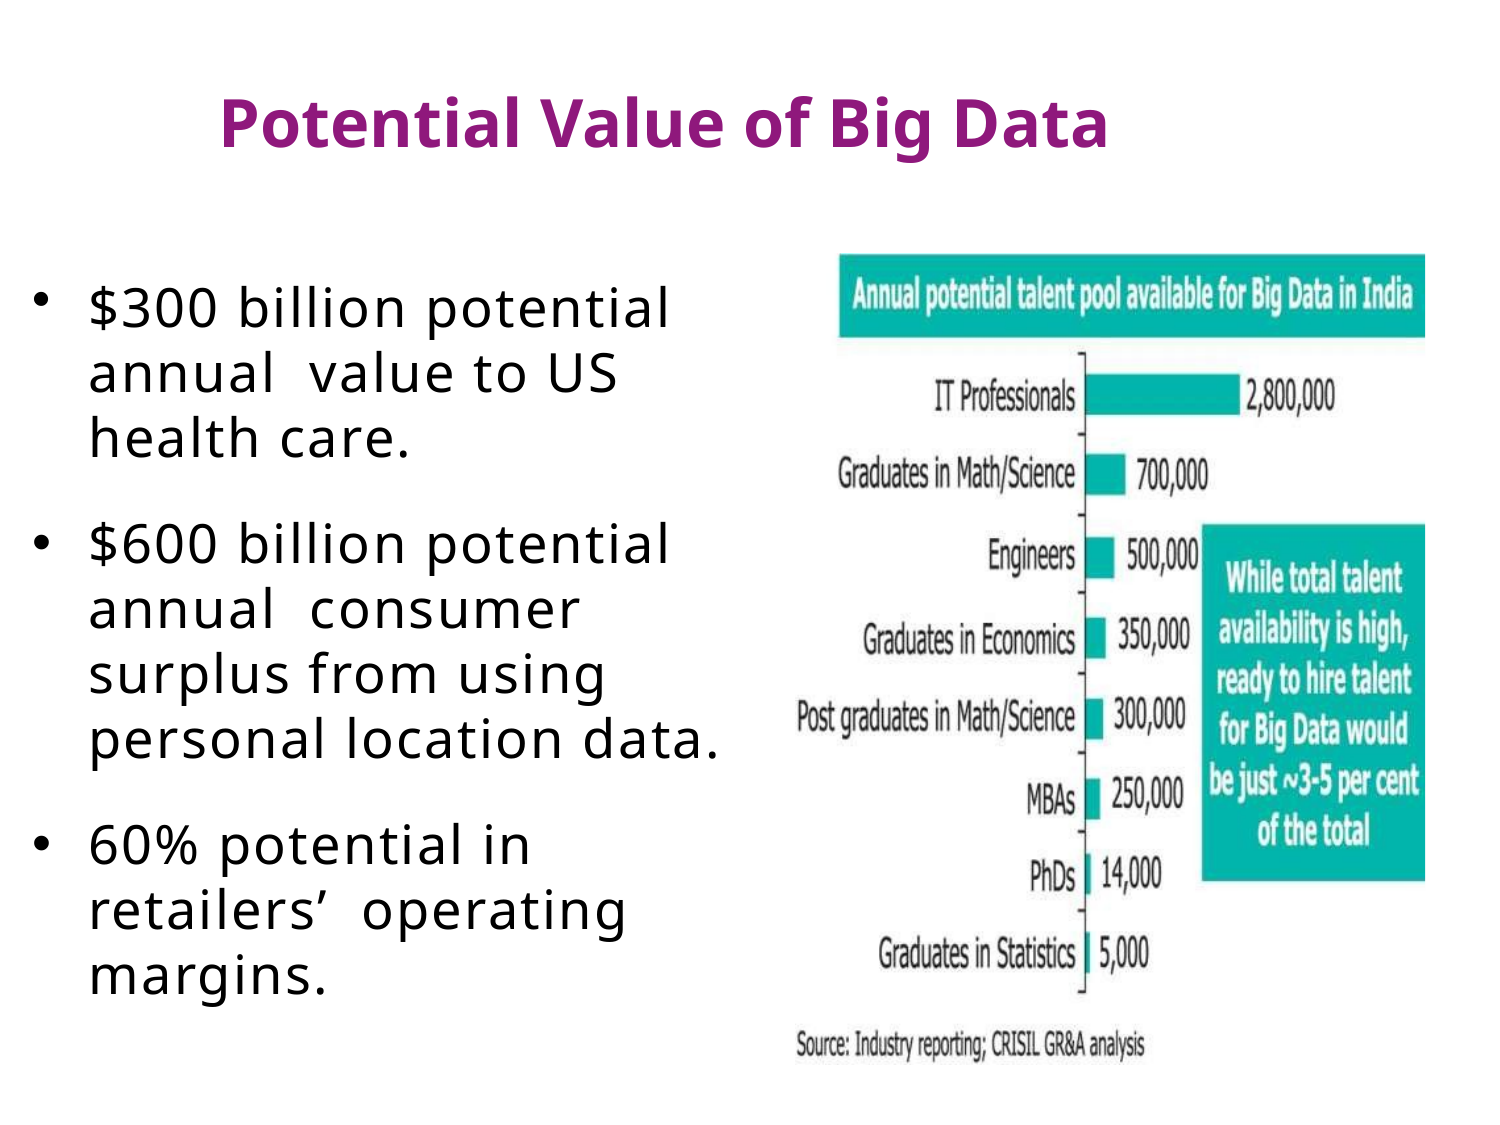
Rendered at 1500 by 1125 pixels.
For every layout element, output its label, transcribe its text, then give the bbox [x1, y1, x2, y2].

text_box [795, 253, 1426, 1065]
title Potential Value of Big Data [218, 78, 1283, 269]
text_box $300 billion potential annual value to US health care. $600 billion potential annual consumer surplus from using personal location data. 60% potential in retailers’ operating margins. [30, 271, 766, 1006]
